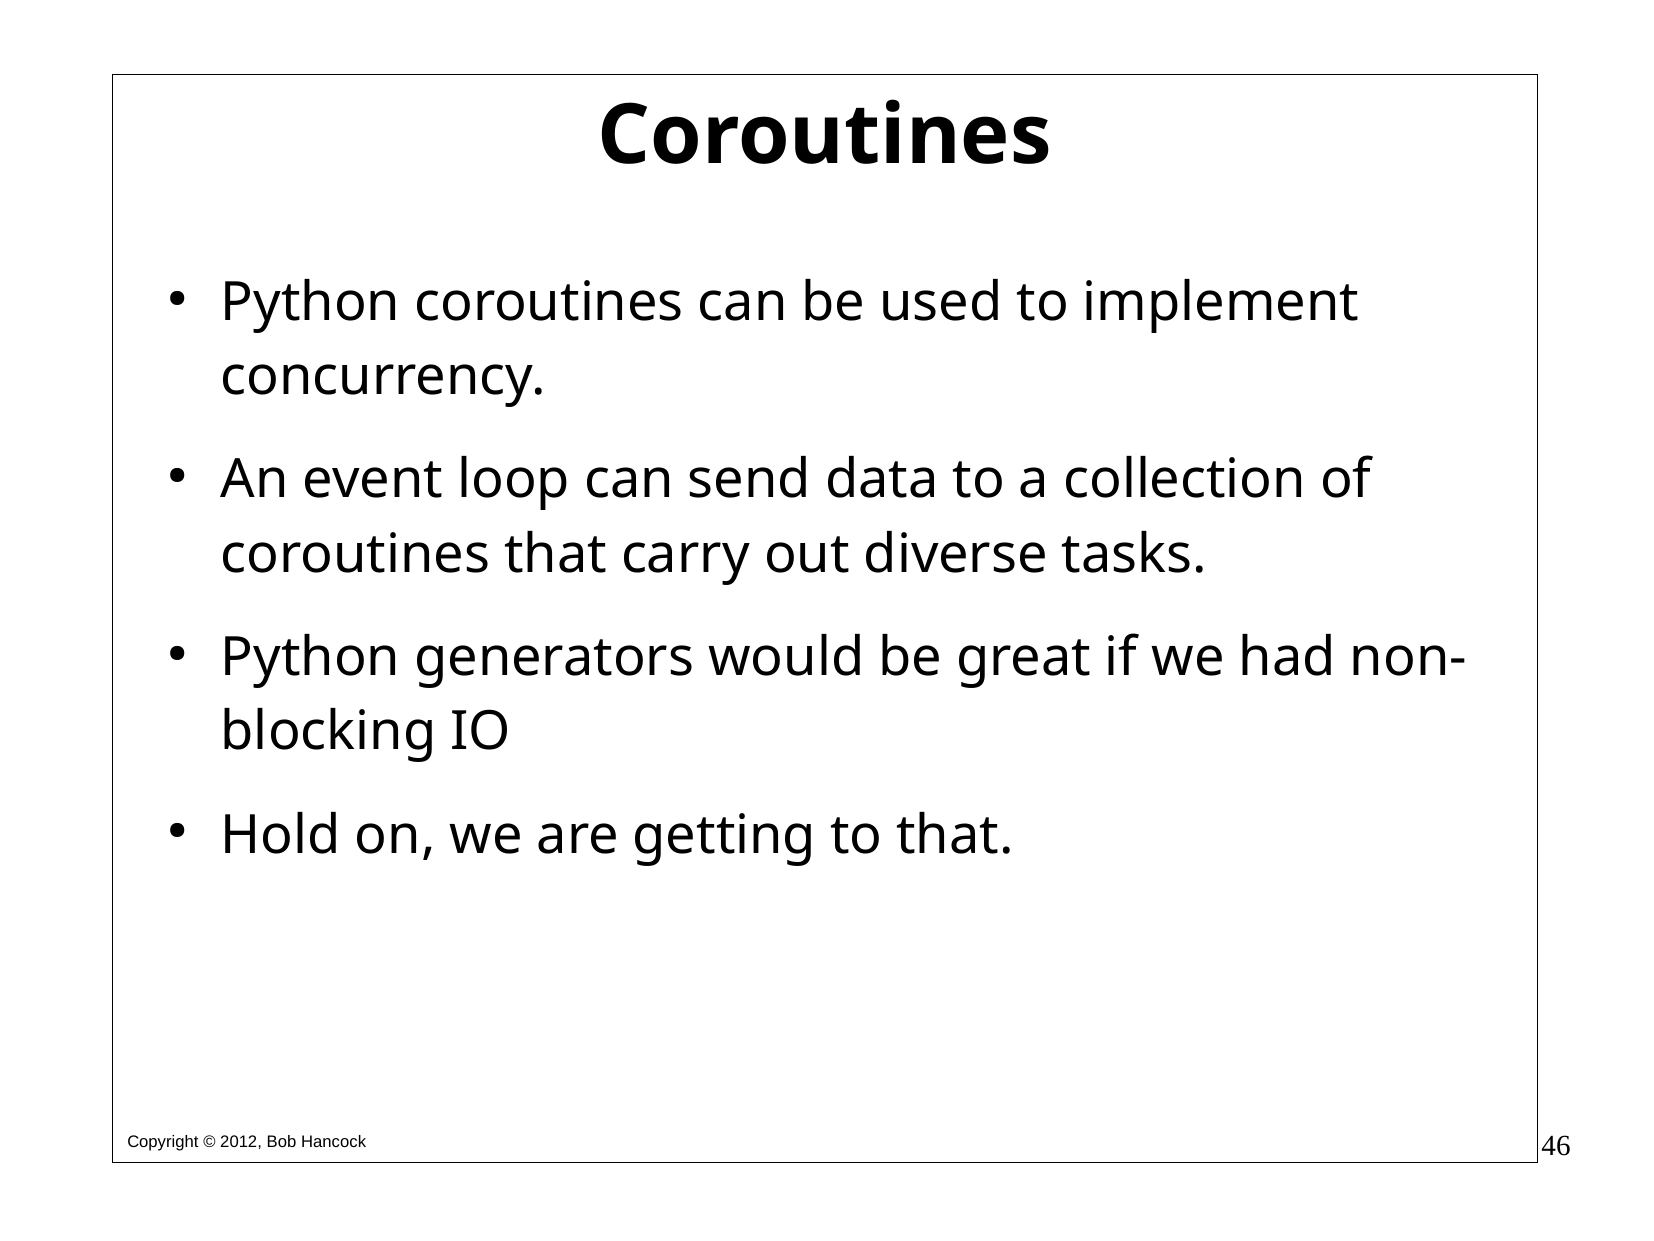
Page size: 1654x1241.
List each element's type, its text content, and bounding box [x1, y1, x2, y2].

list Python coroutines can be used to implement concurrency. An event loop can send data to a collection of coroutines that carry out diverse tasks. Python generators would be great if we had non-blocking IO Hold on, we are getting to that. [150, 262, 1501, 1126]
title Coroutines [112, 75, 1538, 188]
text_box Copyright © 2012, Bob Hancock [112, 1125, 382, 1159]
